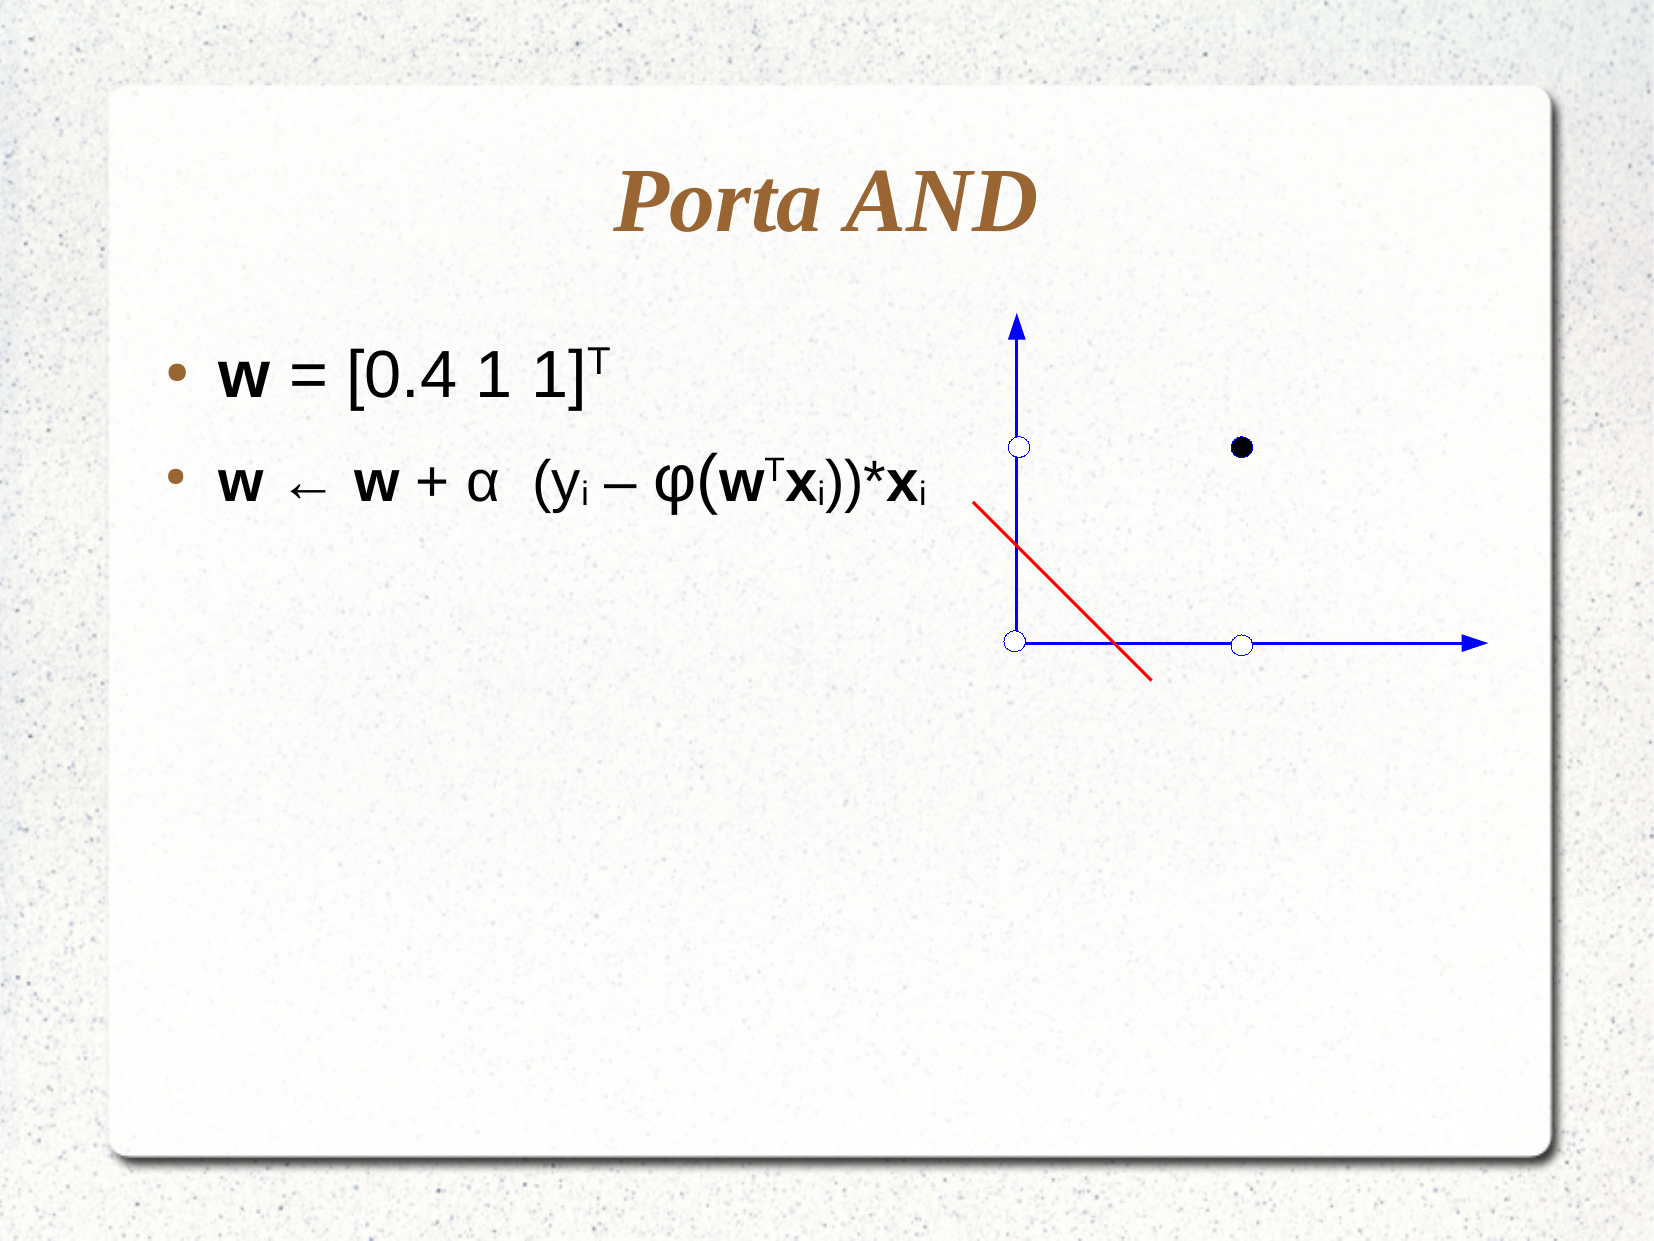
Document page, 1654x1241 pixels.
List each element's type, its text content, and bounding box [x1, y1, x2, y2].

title Porta AND [118, 96, 1536, 304]
list w = [0.4 1 1]T w ← w + α (yi – φ(wTxi))*xi [147, 336, 1506, 1241]
picture [0, 0, 1654, 1241]
